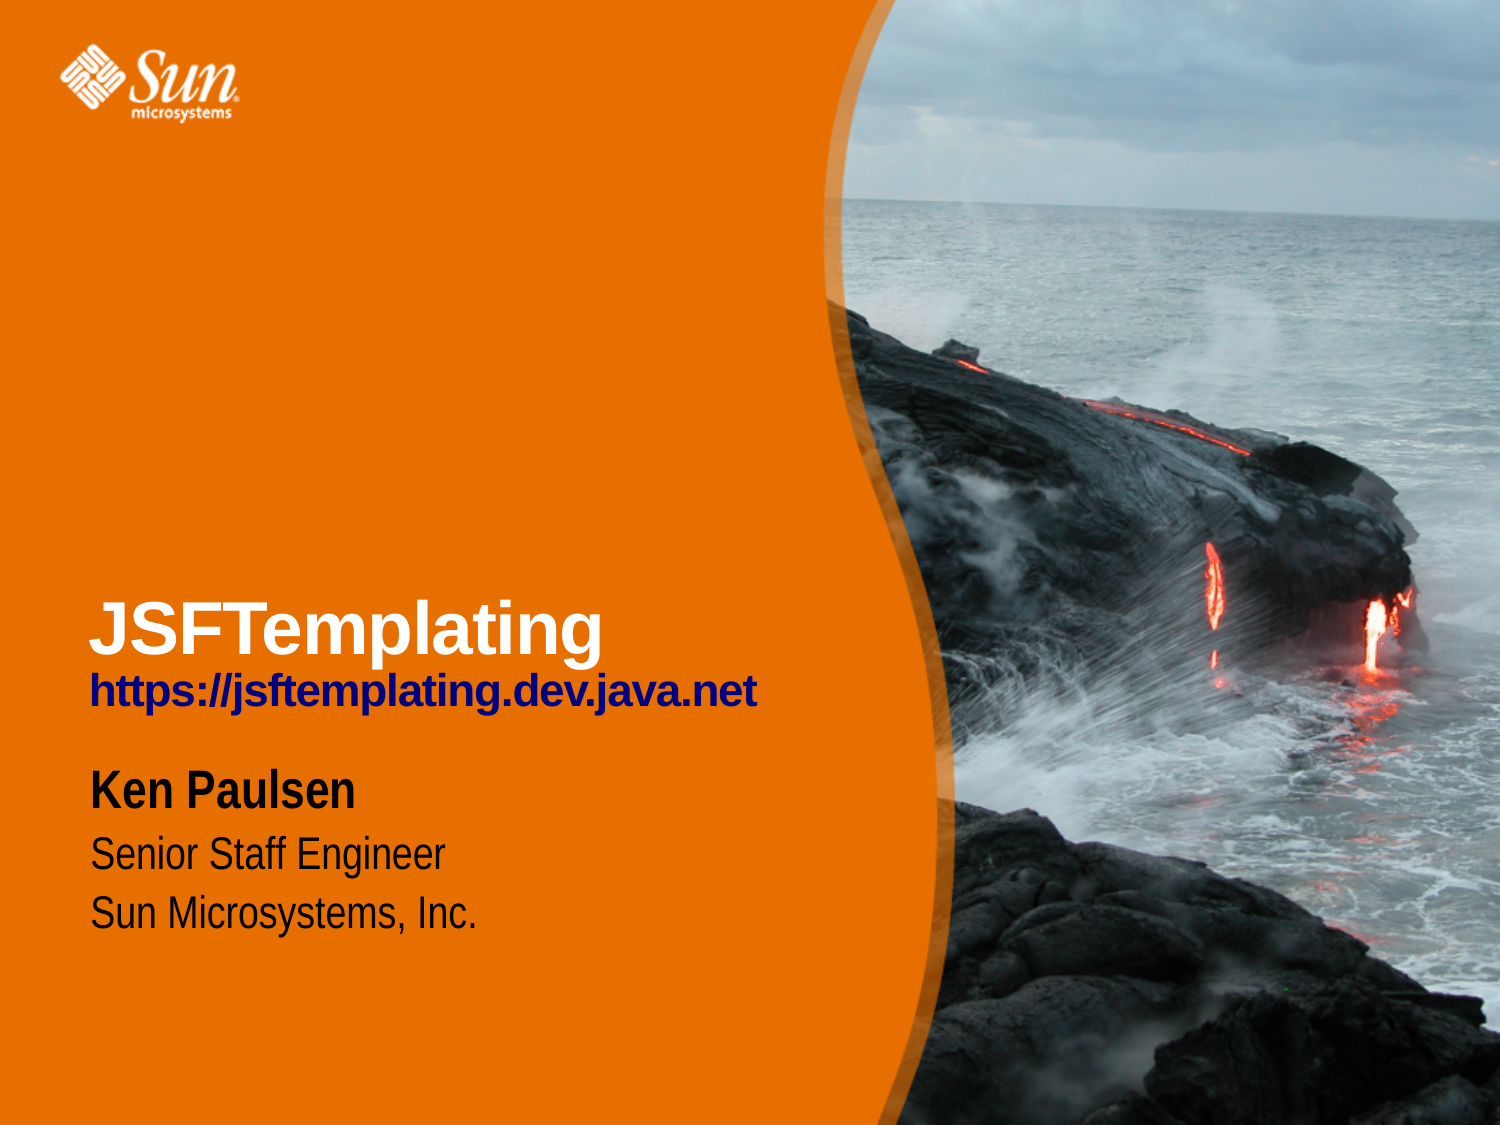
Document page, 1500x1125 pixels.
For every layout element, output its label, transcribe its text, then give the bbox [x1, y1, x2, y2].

picture [0, 0, 1500, 1125]
title JSFTemplating https://jsftemplating.dev.java.net [88, 527, 908, 716]
list Ken Paulsen Senior Staff Engineer Sun Microsystems, Inc. [90, 766, 1080, 987]
